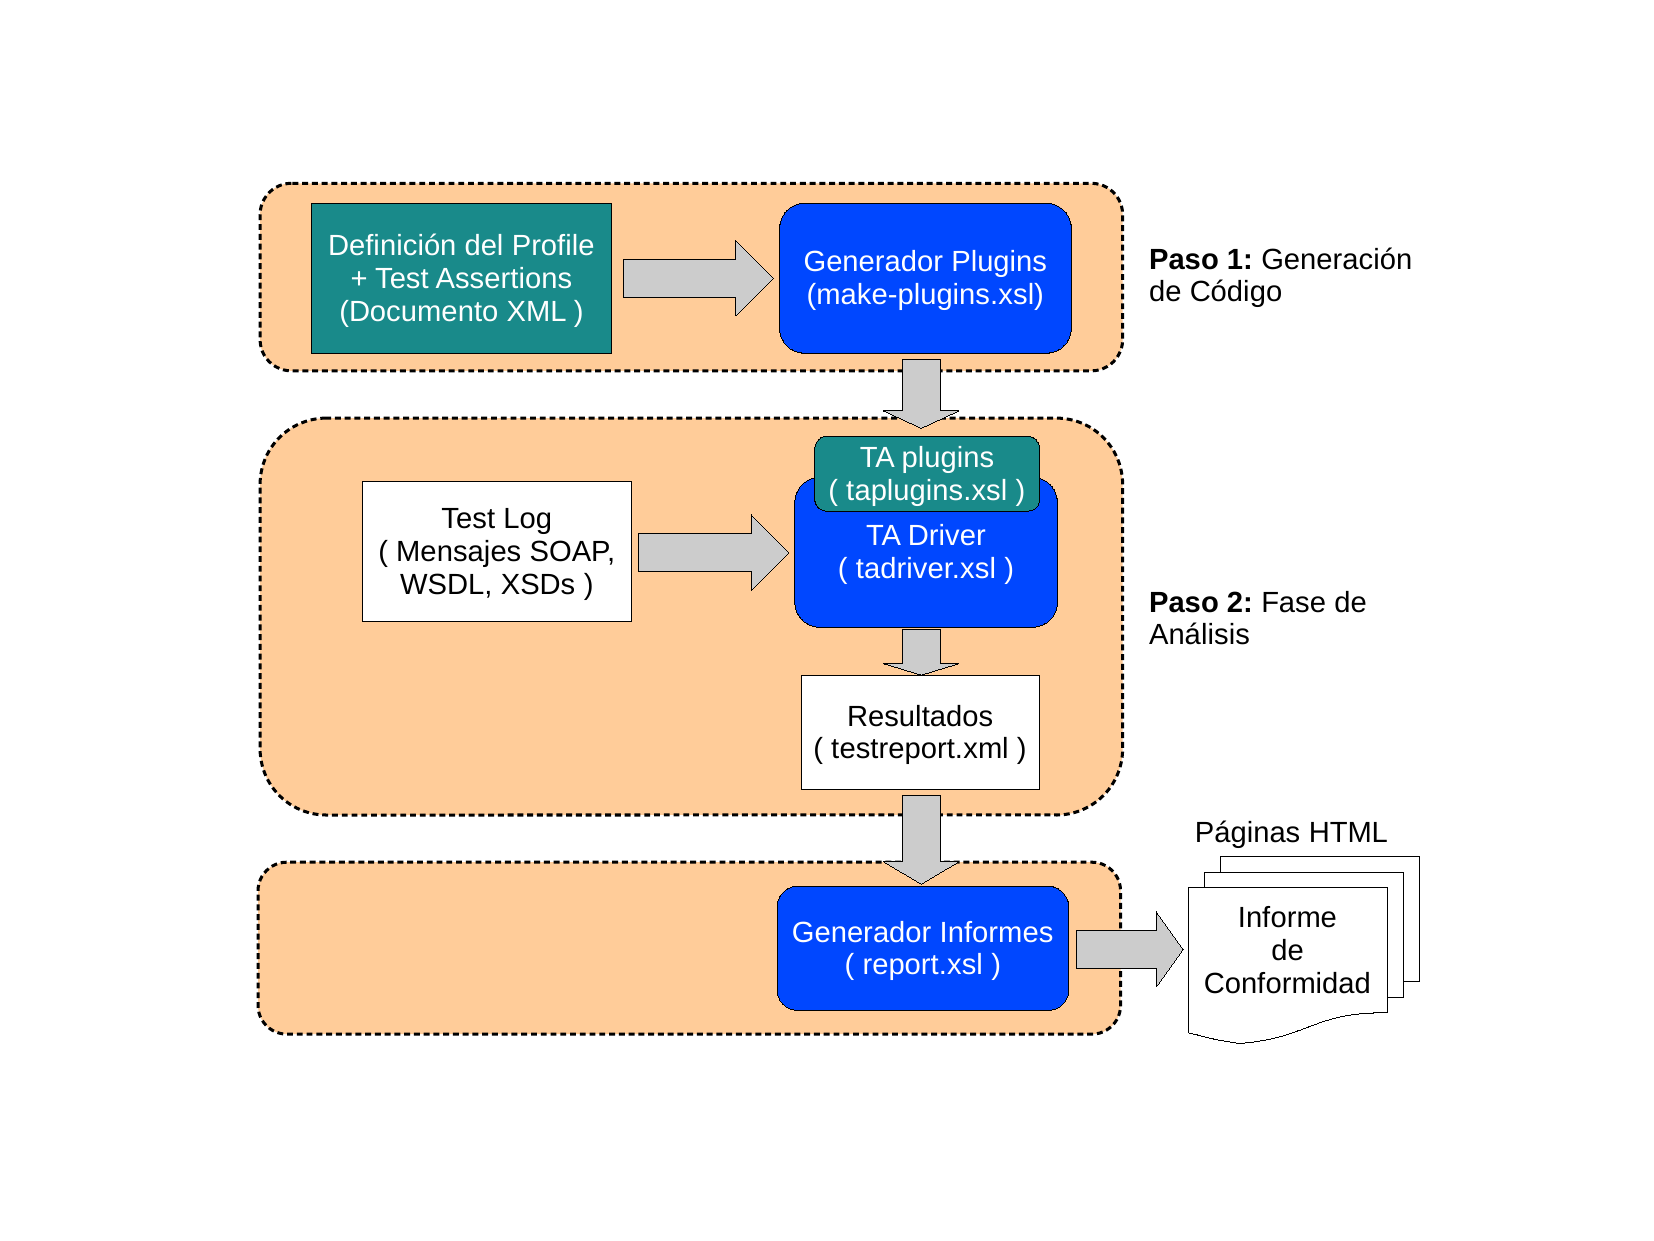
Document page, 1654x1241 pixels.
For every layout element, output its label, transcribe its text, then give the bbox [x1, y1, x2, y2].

text_box Páginas HTML [1180, 808, 1406, 857]
text_box Definición del Profile + Test Assertions (Documento XML ) [311, 203, 612, 354]
text_box Informe de Conformidad [1188, 856, 1420, 1044]
text_box Resultados ( testreport.xml ) [801, 675, 1040, 790]
text_box [258, 183, 1184, 1035]
text_box Generador Plugins (make-plugins.xsl) [779, 203, 1072, 354]
text_box Paso 1: Generación de Código [1134, 235, 1435, 316]
text_box TA Driver ( tadriver.xsl ) [794, 477, 1058, 628]
text_box Paso 2: Fase de Análisis [1134, 578, 1435, 659]
text_box Generador Informes ( report.xsl ) [777, 886, 1069, 1011]
text_box Test Log ( Mensajes SOAP, WSDL, XSDs ) [362, 481, 632, 622]
text_box TA plugins ( taplugins.xsl ) [814, 436, 1040, 512]
